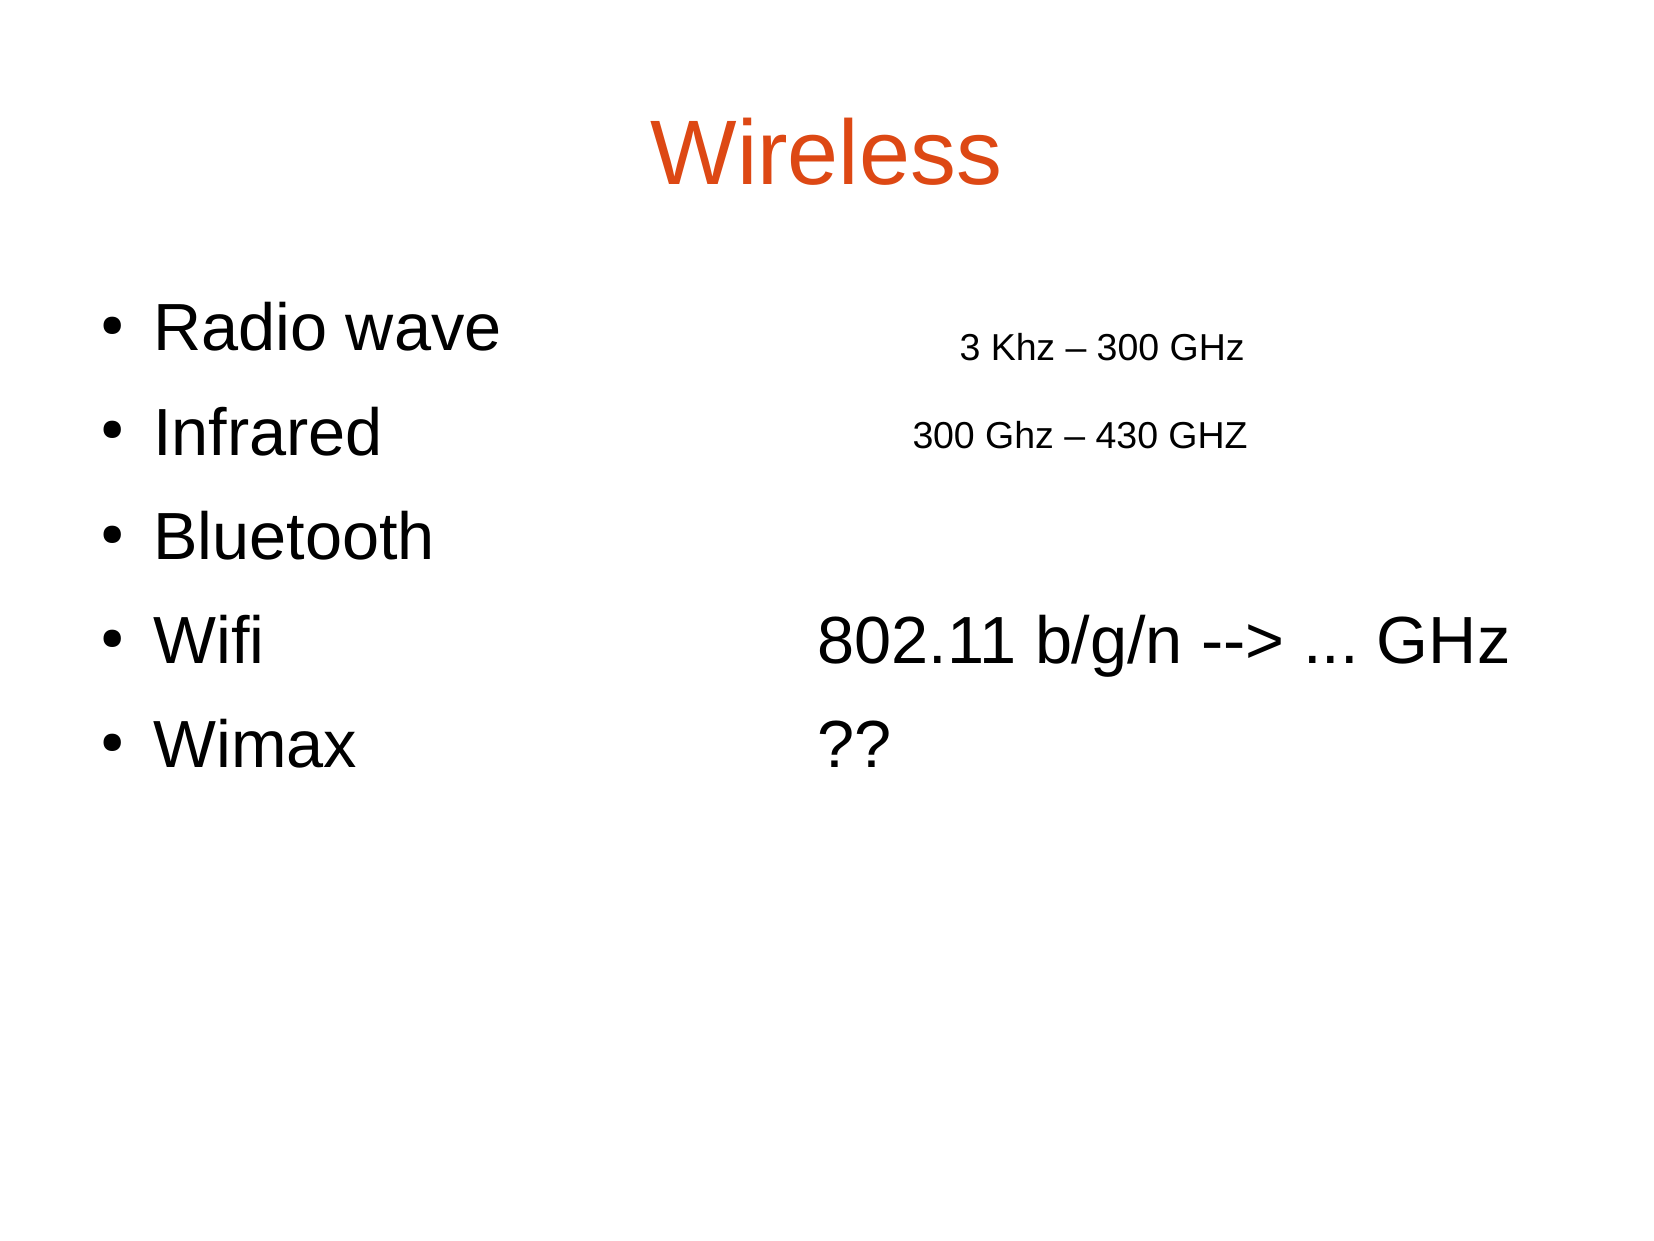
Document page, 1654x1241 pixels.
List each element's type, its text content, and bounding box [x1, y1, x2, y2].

title Wireless [82, 49, 1571, 257]
text_box 300 Ghz – 430 GHZ [897, 407, 1335, 465]
list Radio wave Infrared Bluetooth Wifi 802.11 b/g/n --> ... GHz Wimax ?? [82, 290, 1571, 1010]
text_box 3 Khz – 300 GHz [944, 318, 1288, 376]
